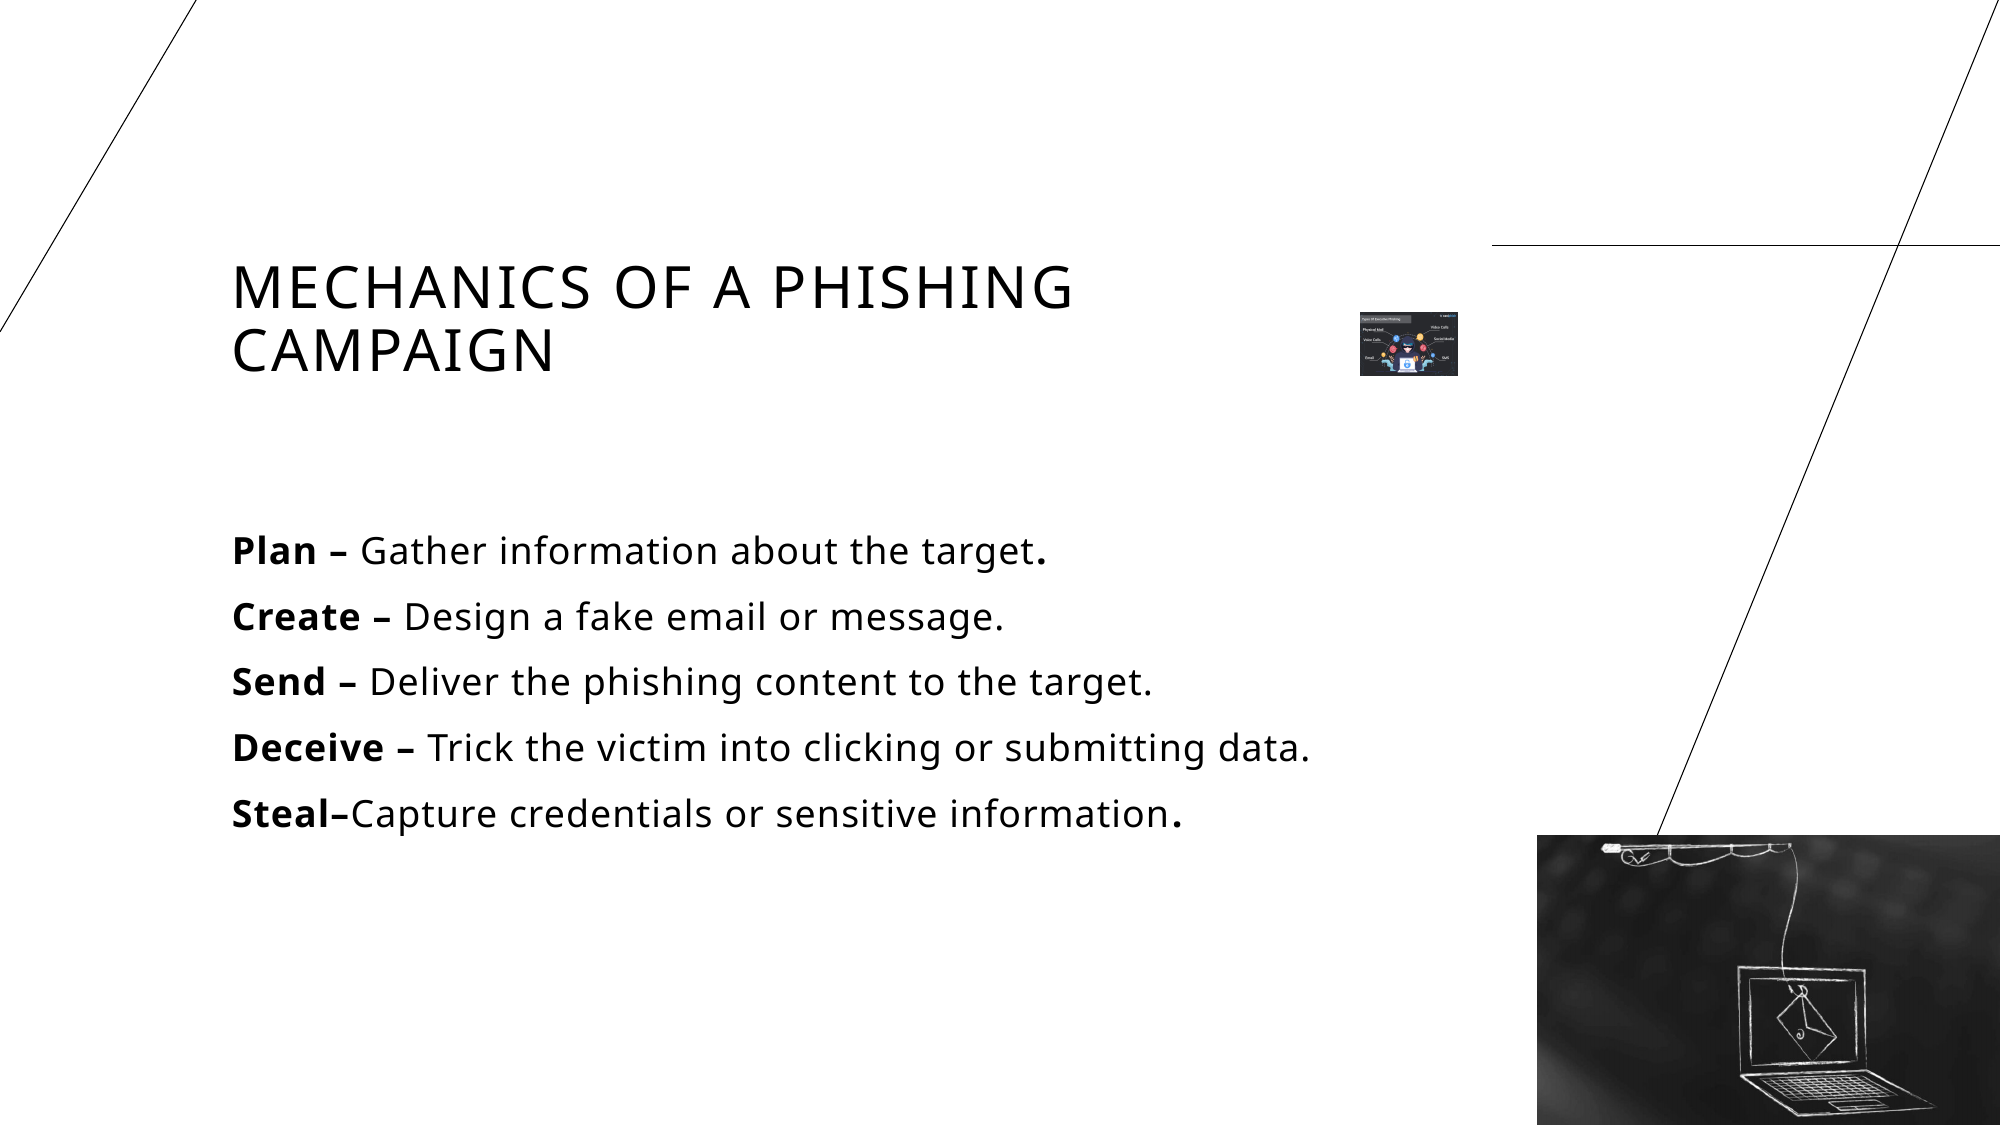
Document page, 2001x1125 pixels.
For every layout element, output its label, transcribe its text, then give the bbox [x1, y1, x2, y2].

title Mechanics of a Phishing Campaign [216, 43, 1413, 392]
list Plan – Gather information about the target. Create – Design a fake email or message. Send – Deliver the phishing content to the target. Deceive – Trick the victim into clicking or submitting data. Steal–Capture credentials or sensitive information. [216, 453, 1413, 1013]
picture [1537, 835, 2000, 1125]
picture [1360, 312, 1458, 376]
